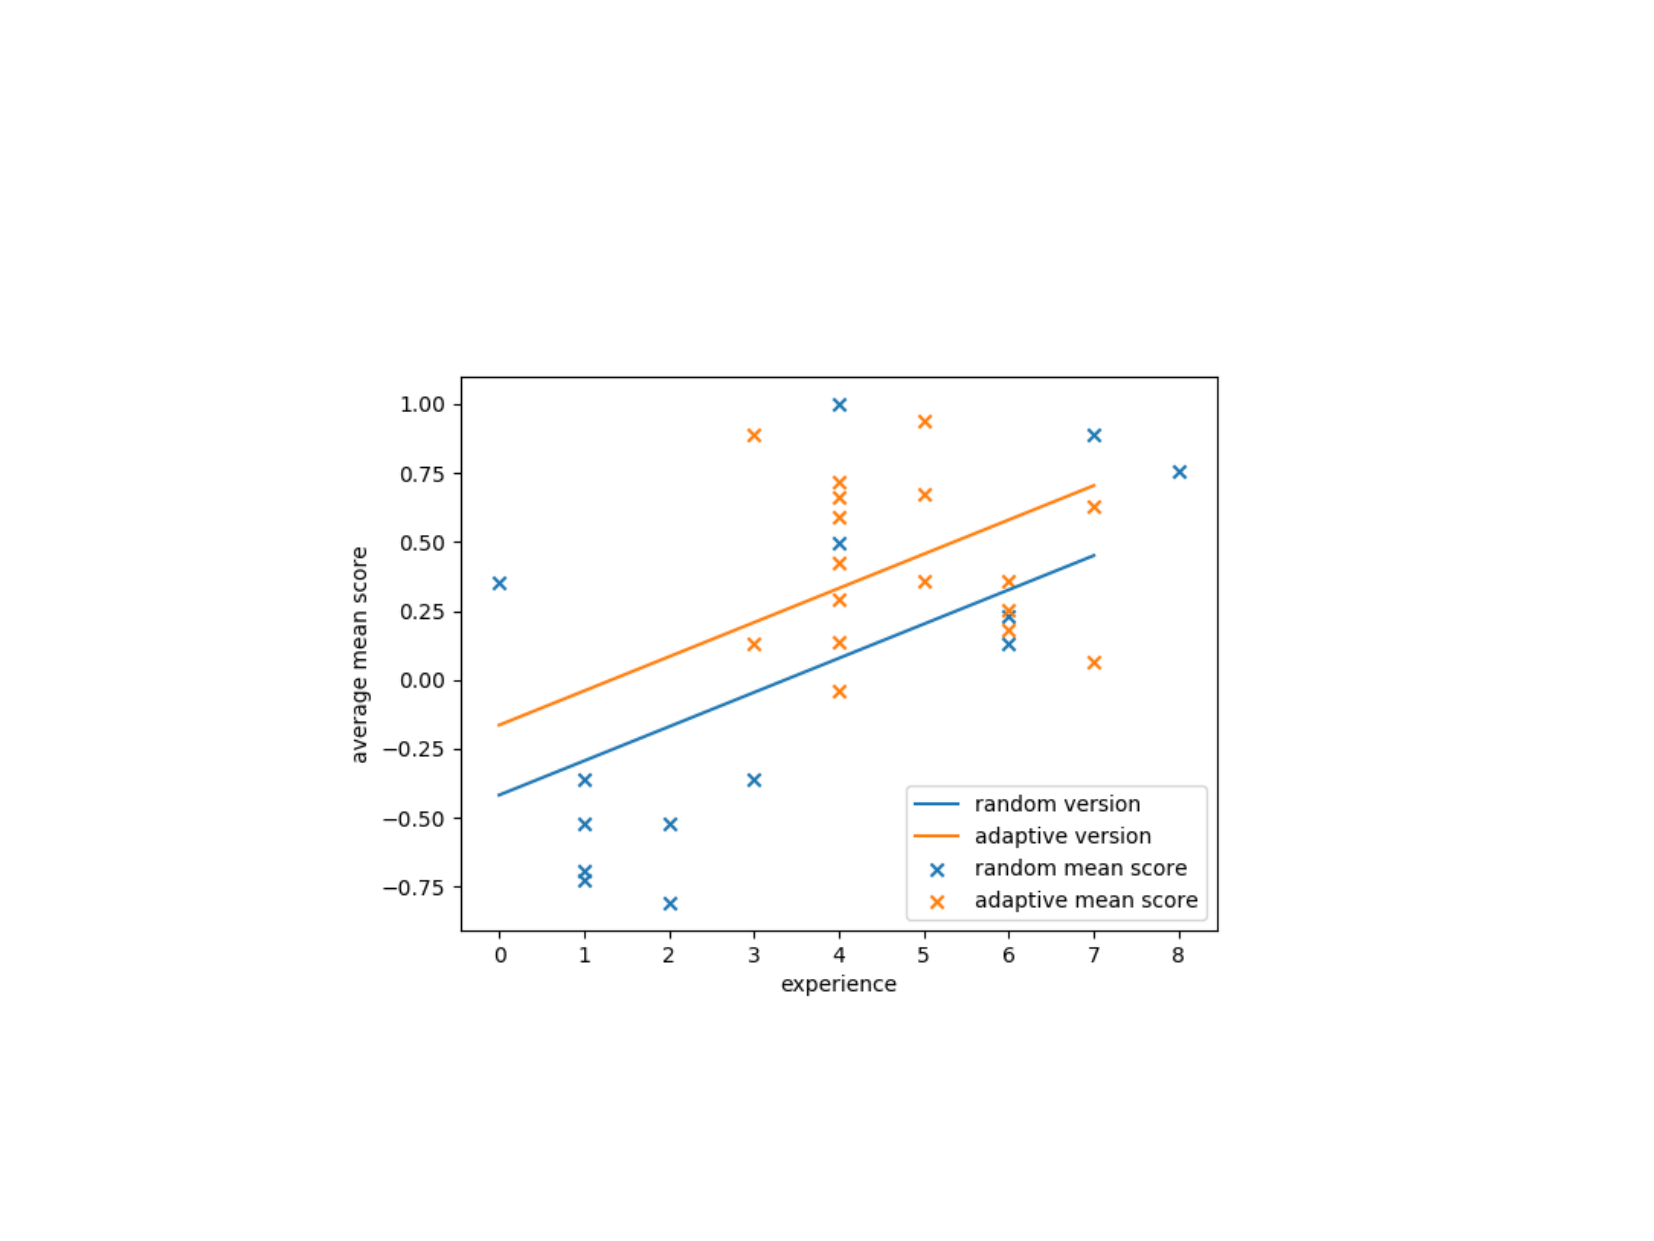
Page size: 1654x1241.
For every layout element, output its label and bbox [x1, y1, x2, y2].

picture [339, 290, 1315, 1010]
